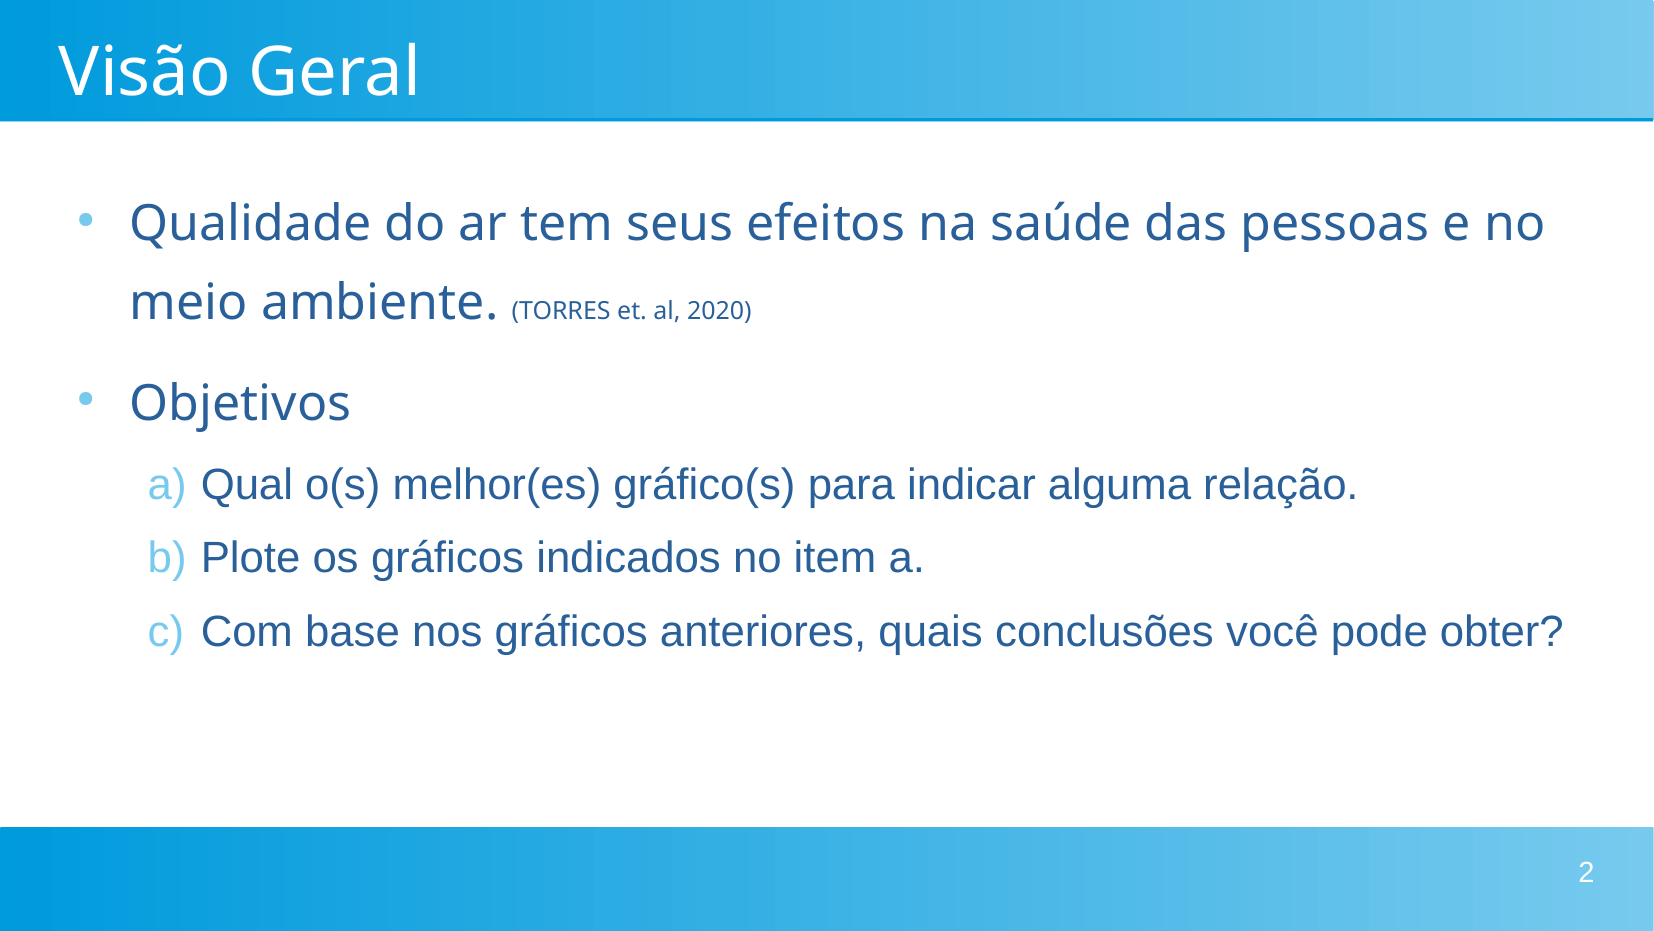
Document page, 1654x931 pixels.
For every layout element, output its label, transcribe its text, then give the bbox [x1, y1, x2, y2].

title Visão Geral [59, 21, 1595, 116]
list Qualidade do ar tem seus efeitos na saúde das pessoas e no meio ambiente. (TORRES et. al, 2020) Objetivos Qual o(s) melhor(es) gráfico(s) para indicar alguma relação. Plote os gráficos indicados no item a. Com base nos gráficos anteriores, quais conclusões você pode obter? [59, 177, 1595, 768]
